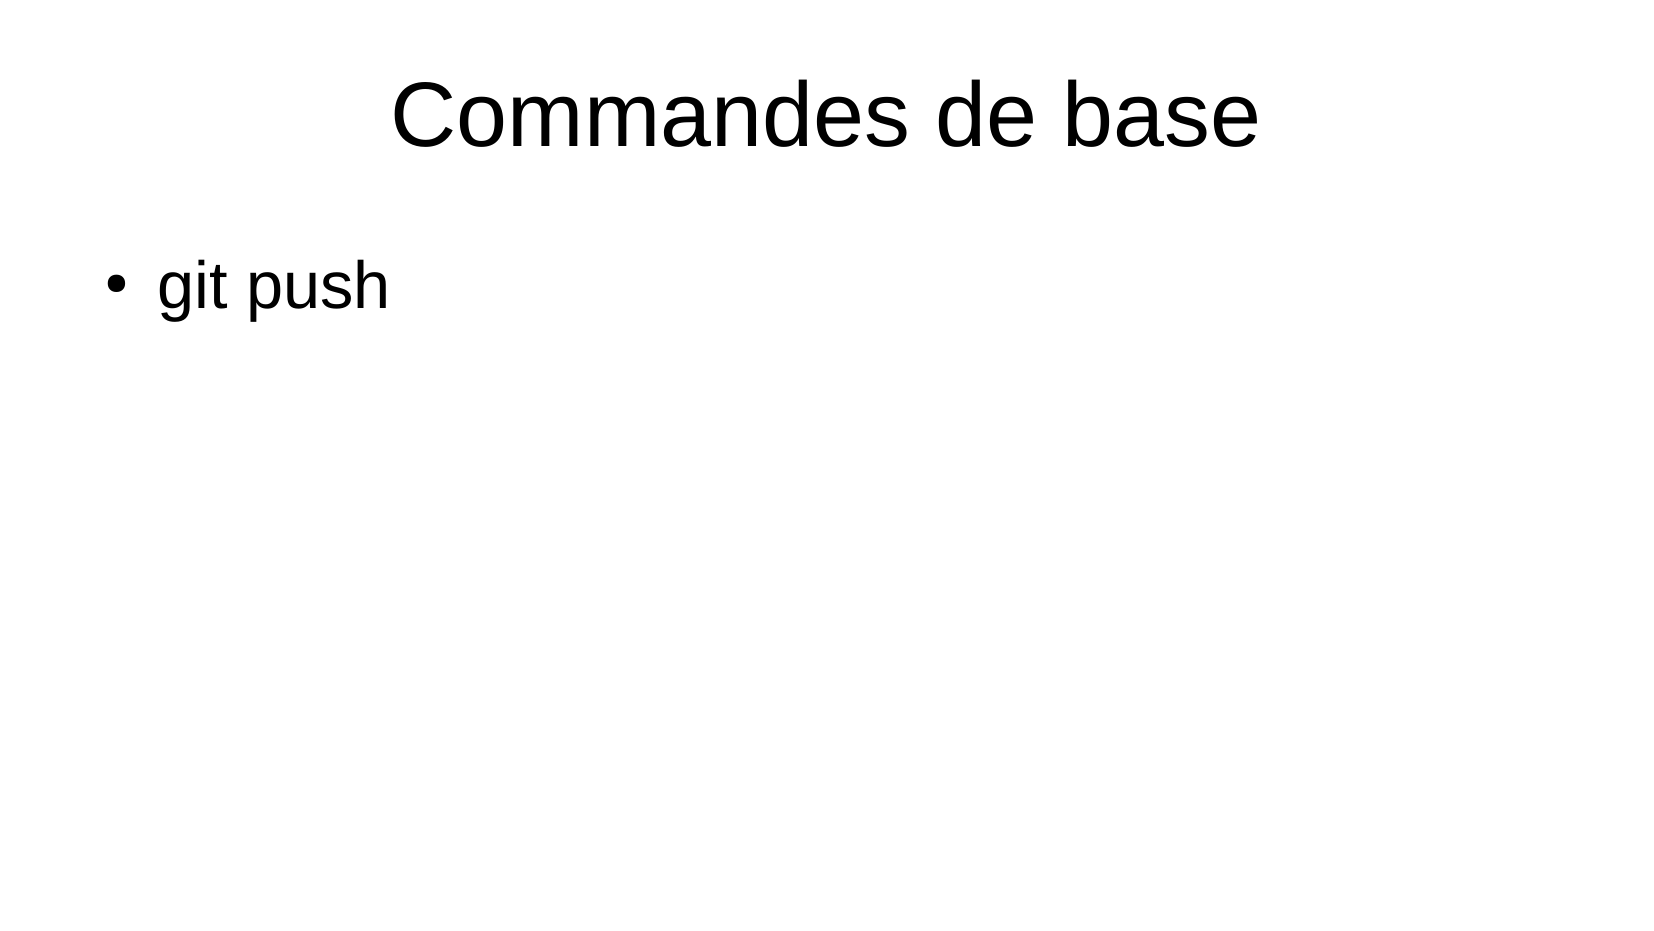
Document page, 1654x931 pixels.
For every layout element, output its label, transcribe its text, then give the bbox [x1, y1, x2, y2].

list git push [86, 248, 1576, 788]
title Commandes de base [82, 37, 1571, 193]
